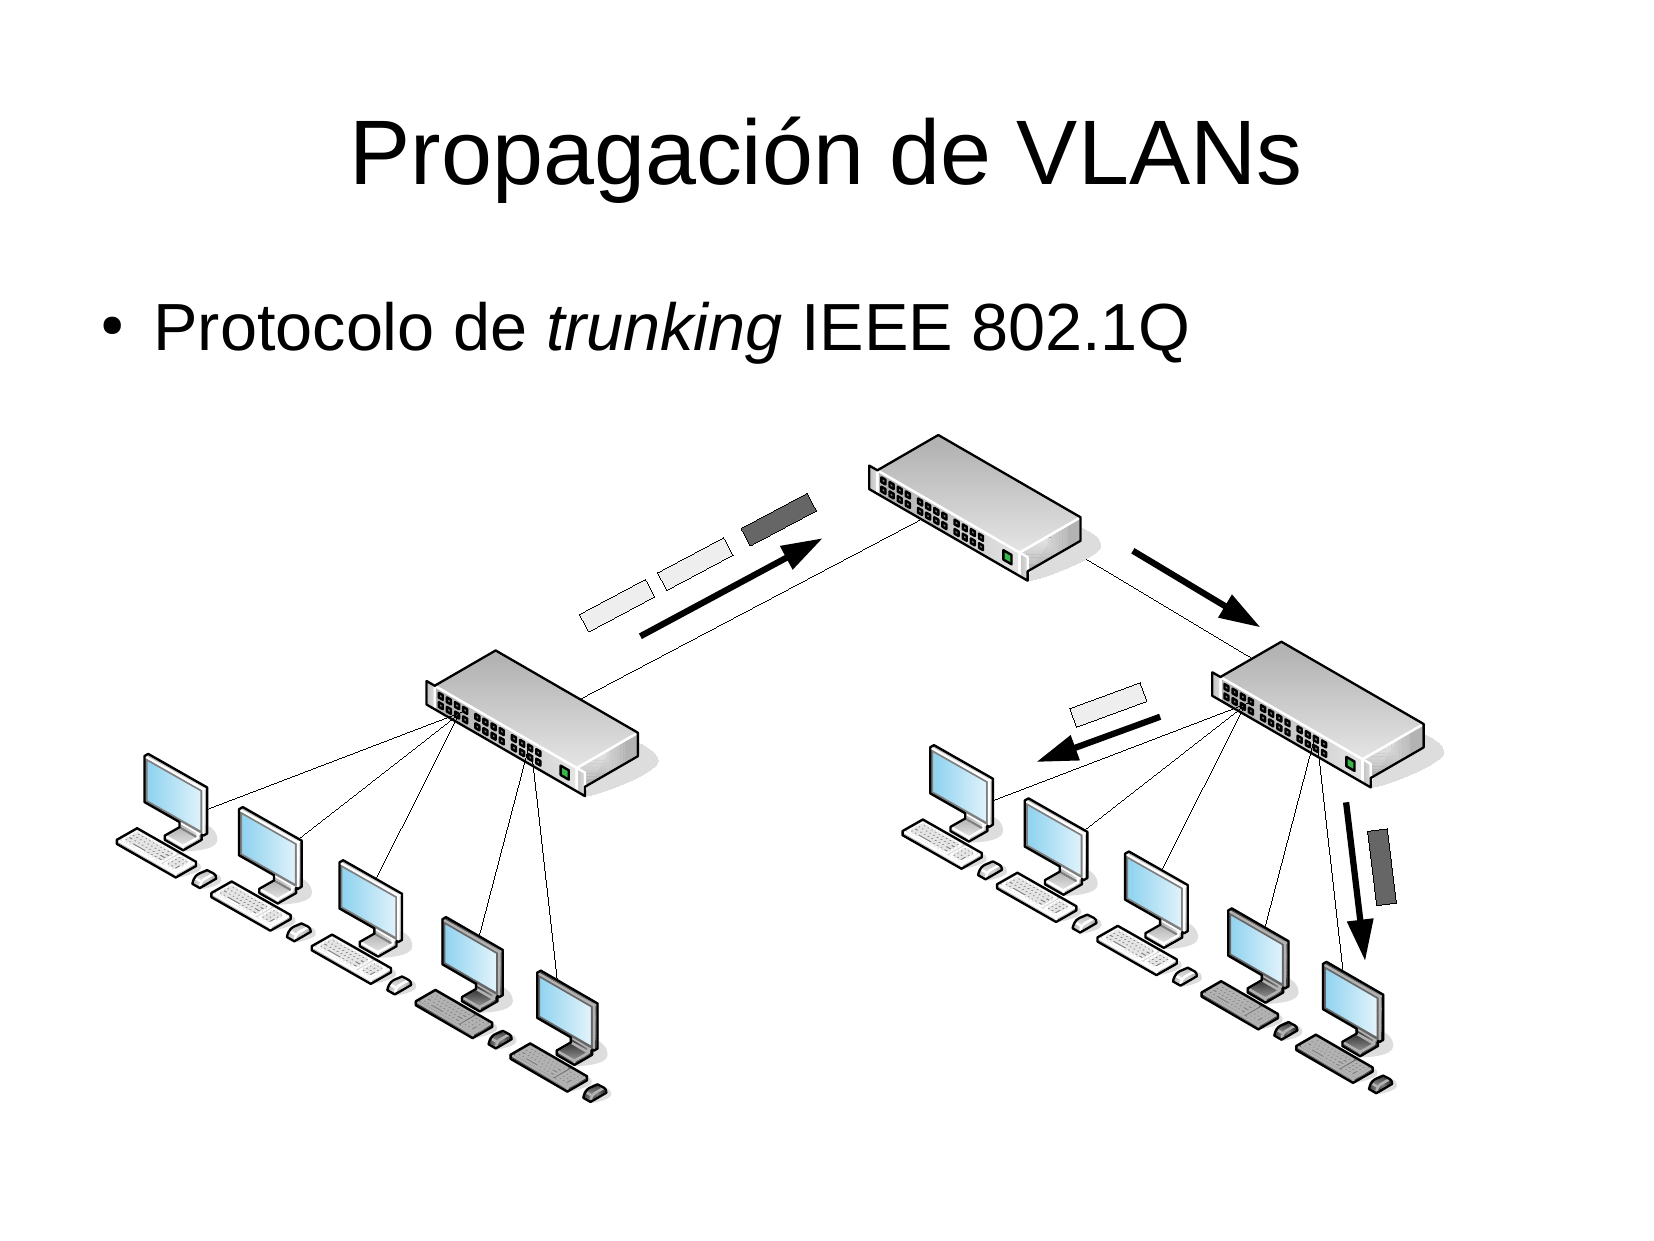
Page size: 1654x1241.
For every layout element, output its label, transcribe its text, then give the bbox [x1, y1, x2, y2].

text_box [512, 1052, 585, 1089]
text_box [1381, 1081, 1396, 1093]
text_box [579, 1042, 607, 1065]
text_box [657, 537, 734, 591]
list Protocolo de trunking IEEE 802.1Q [82, 290, 1571, 1010]
text_box [1361, 1069, 1377, 1081]
text_box [1229, 1010, 1276, 1027]
text_box [1371, 1078, 1390, 1091]
title Propagación de VLANs [82, 49, 1571, 257]
text_box [586, 1087, 604, 1100]
text_box [579, 579, 655, 632]
text_box [481, 1025, 496, 1036]
text_box [539, 1010, 596, 1063]
text_box [1367, 828, 1397, 906]
text_box [575, 1078, 591, 1090]
text_box [1265, 1016, 1282, 1028]
text_box [1363, 1034, 1393, 1057]
text_box [1329, 1010, 1382, 1054]
text_box [501, 1036, 516, 1048]
text_box [1298, 1043, 1371, 1080]
text_box [595, 1090, 610, 1102]
text_box [741, 493, 817, 546]
text_box [491, 1033, 509, 1046]
text_box [1069, 682, 1147, 728]
text_box [429, 1010, 490, 1036]
text_box [1286, 1028, 1301, 1040]
text_box [1276, 1024, 1295, 1037]
